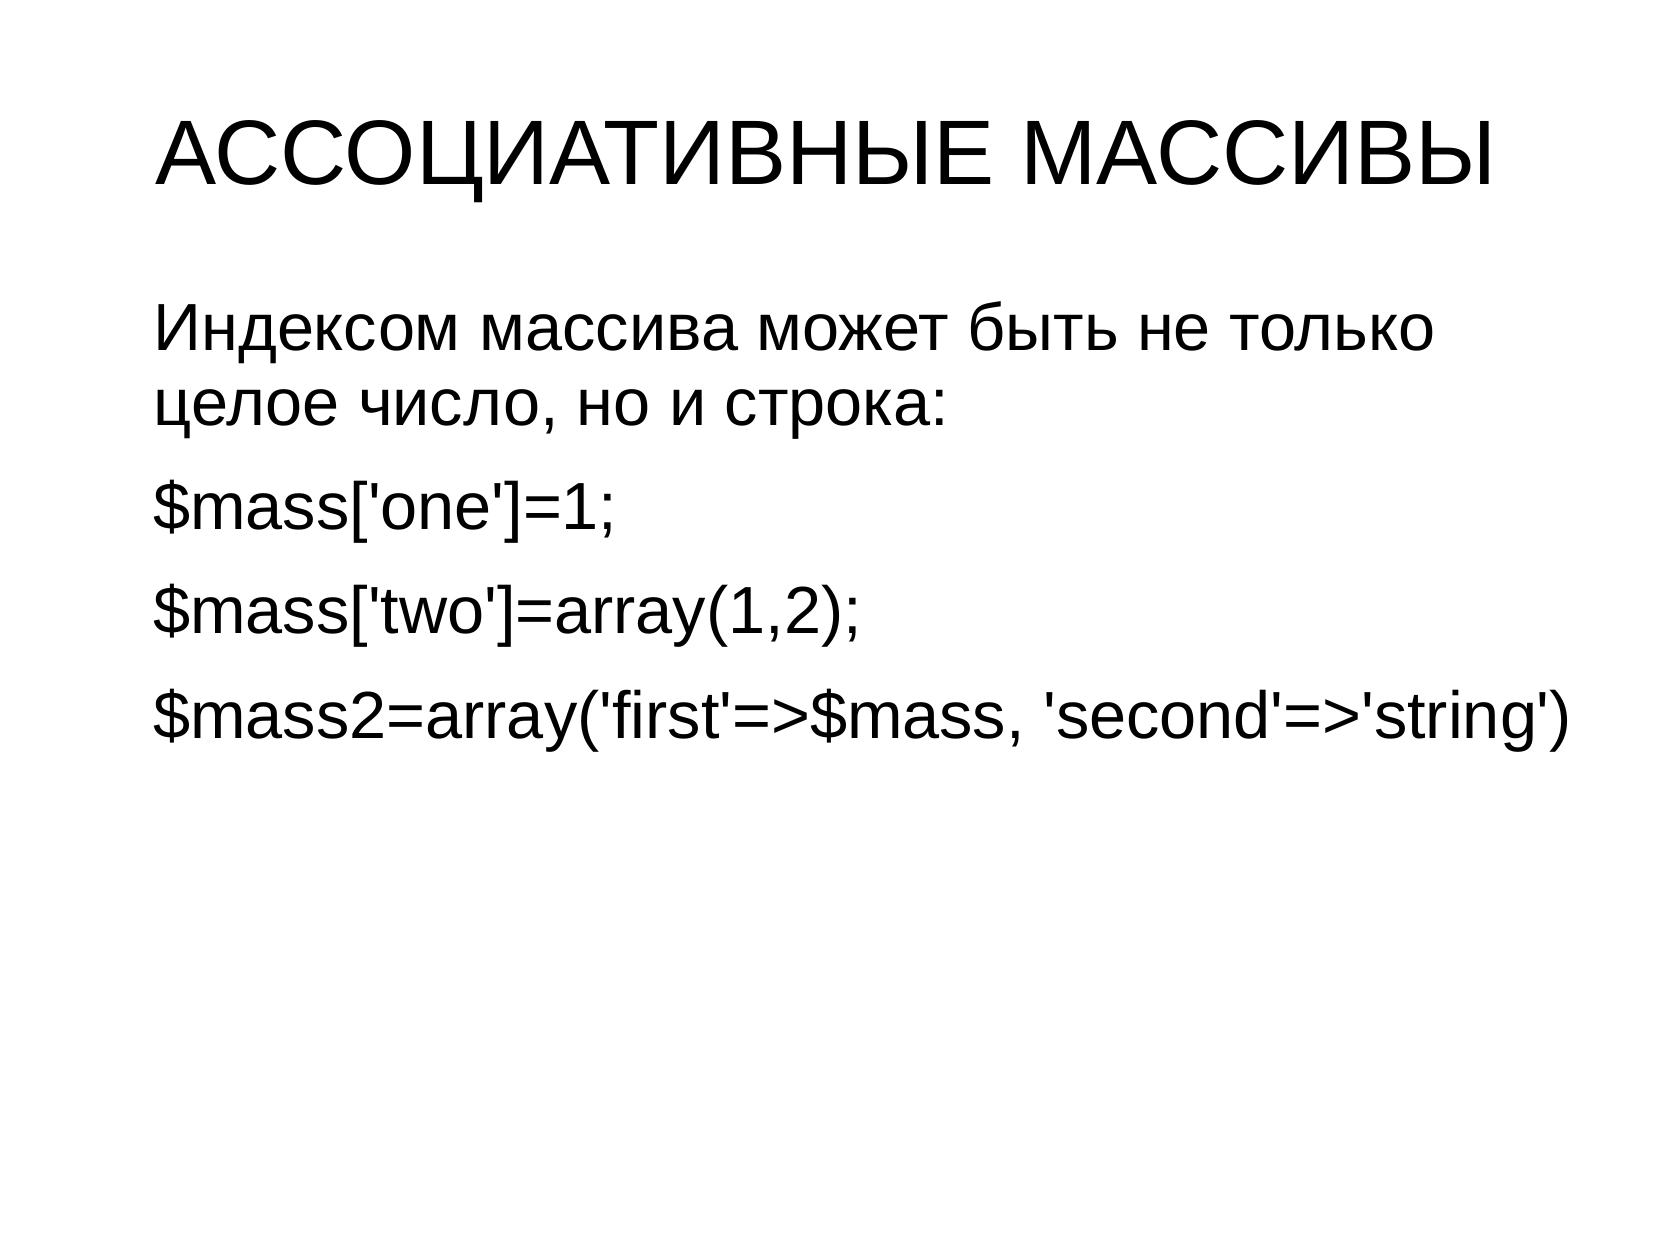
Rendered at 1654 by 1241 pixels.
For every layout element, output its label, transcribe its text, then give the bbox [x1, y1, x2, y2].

list Индексом массива может быть не только целое число, но и строка: $mass['one']=1; $mass['two']=array(1,2); $mass2=array('first'=>$mass, 'second'=>'string') [82, 290, 1625, 1109]
title АССОЦИАТИВНЫЕ МАССИВЫ [82, 49, 1571, 257]
